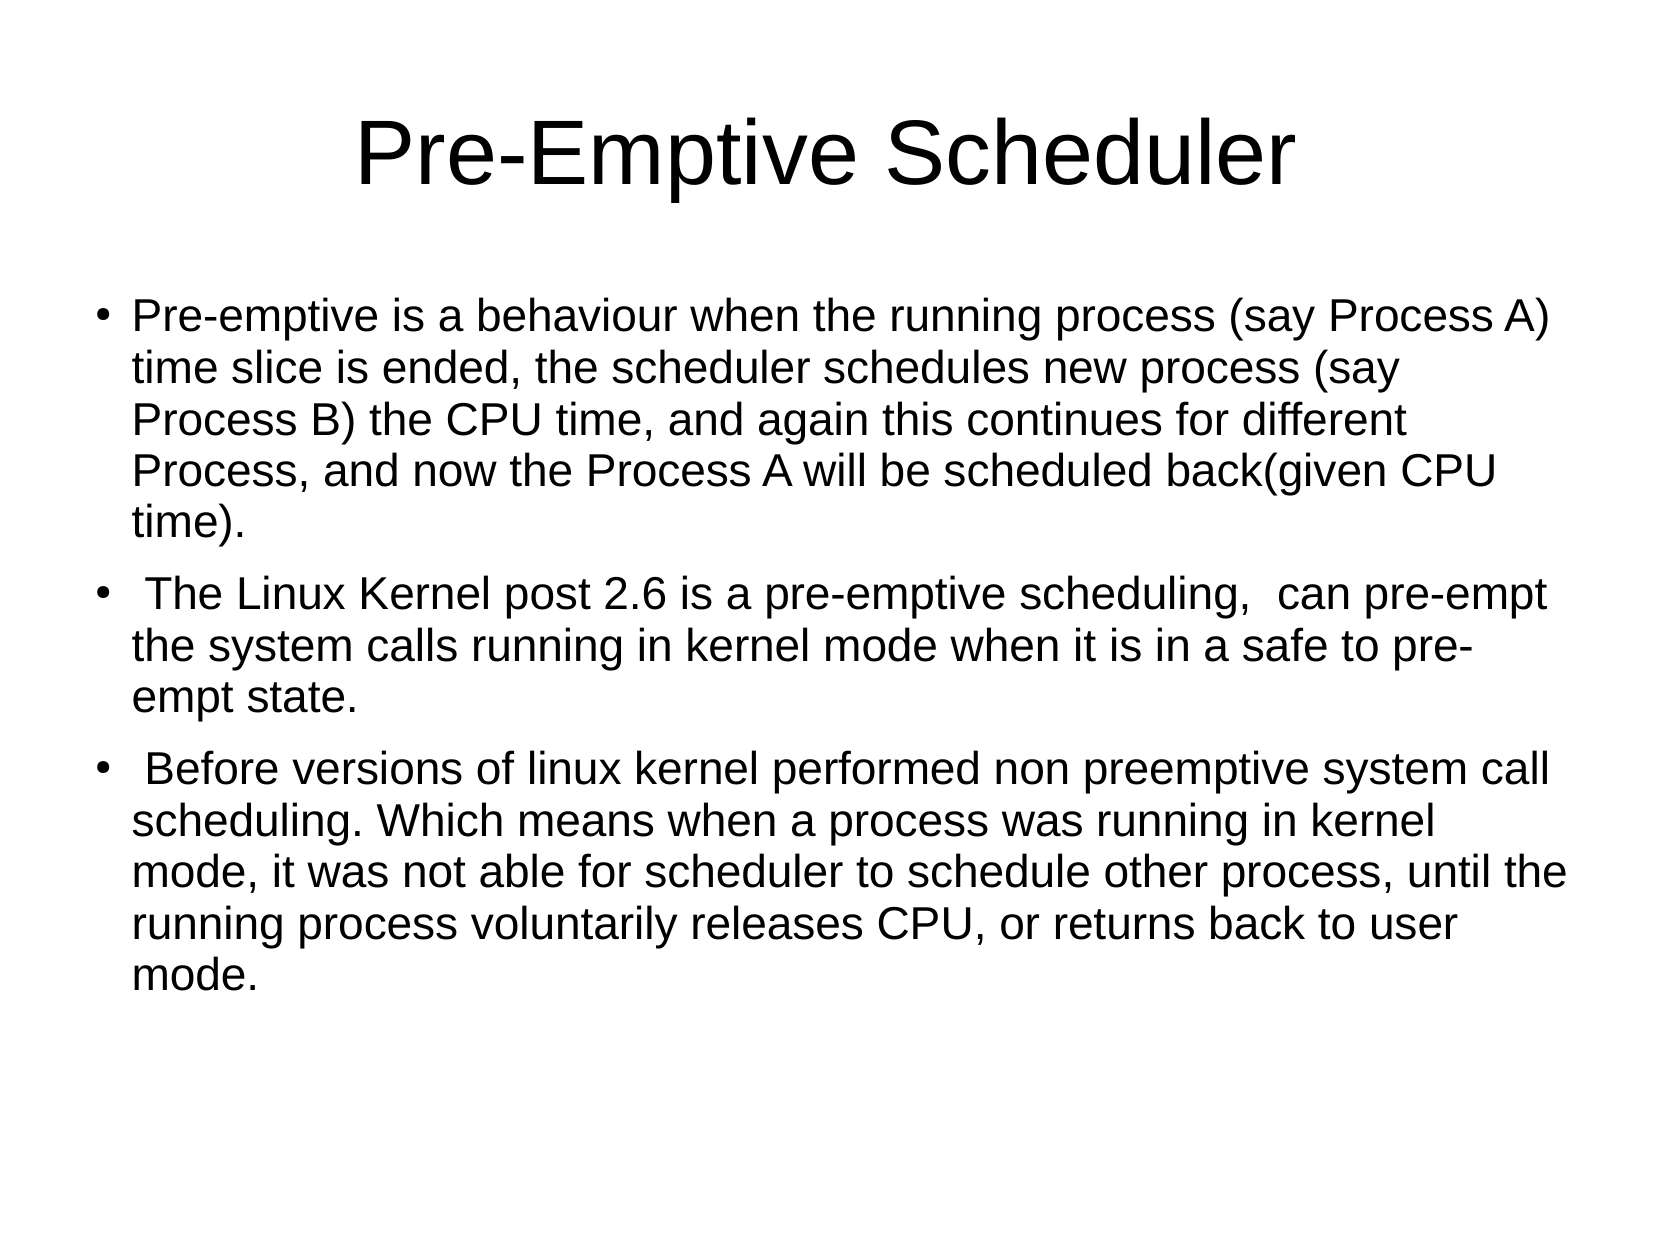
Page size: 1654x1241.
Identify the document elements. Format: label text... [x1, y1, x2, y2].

title Pre-Emptive Scheduler [82, 49, 1571, 257]
list Pre-emptive is a behaviour when the running process (say Process A) time slice is ended, the scheduler schedules new process (say Process B) the CPU time, and again this continues for different Process, and now the Process A will be scheduled back(given CPU time). The Linux Kernel post 2.6 is a pre-emptive scheduling, can pre-empt the system calls running in kernel mode when it is in a safe to pre-empt state. Before versions of linux kernel performed non preemptive system call scheduling. Which means when a process was running in kernel mode, it was not able for scheduler to schedule other process, until the running process voluntarily releases CPU, or returns back to user mode. [82, 290, 1571, 1010]
